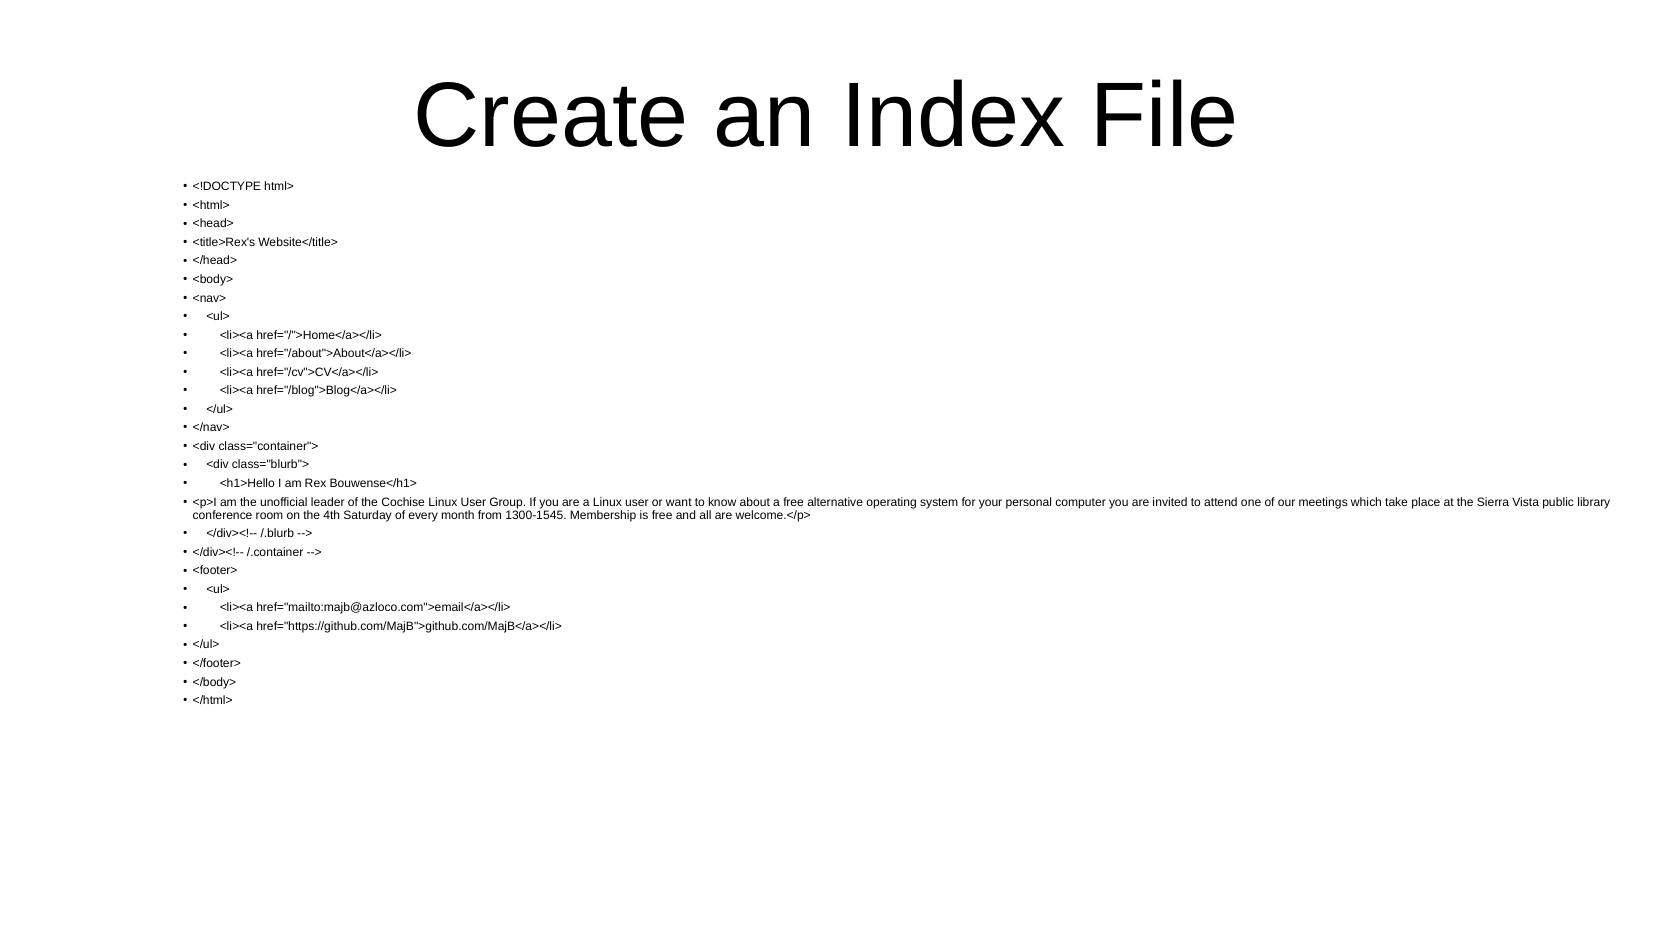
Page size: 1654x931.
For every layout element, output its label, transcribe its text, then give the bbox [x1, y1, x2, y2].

title Create an Index File [82, 37, 1571, 193]
list <!DOCTYPE html> <html> <head> <title>Rex's Website</title> </head> <body> <nav> <ul> <li><a href="/">Home</a></li> <li><a href="/about">About</a></li> <li><a href="/cv">CV</a></li> <li><a href="/blog">Blog</a></li> </ul> </nav> <div class="container"> <div class="blurb"> <h1>Hello I am Rex Bouwense</h1> <p>I am the unofficial leader of the Cochise Linux User Group. If you are a Linux user or want to know about a free alternative operating system for your personal computer you are invited to attend one of our meetings which take place at the Sierra Vista public library conference room on the 4th Saturday of every month from 1300-1545. Membership is free and all are welcome.</p> </div><!-- /.blurb --> </div><!-- /.container --> <footer> <ul> <li><a href="mailto:majb@azloco.com">email</a></li> <li><a href="https://github.com/MajB">github.com/MajB</a></li> </ul> </footer> </body> </html> [180, 180, 1654, 720]
